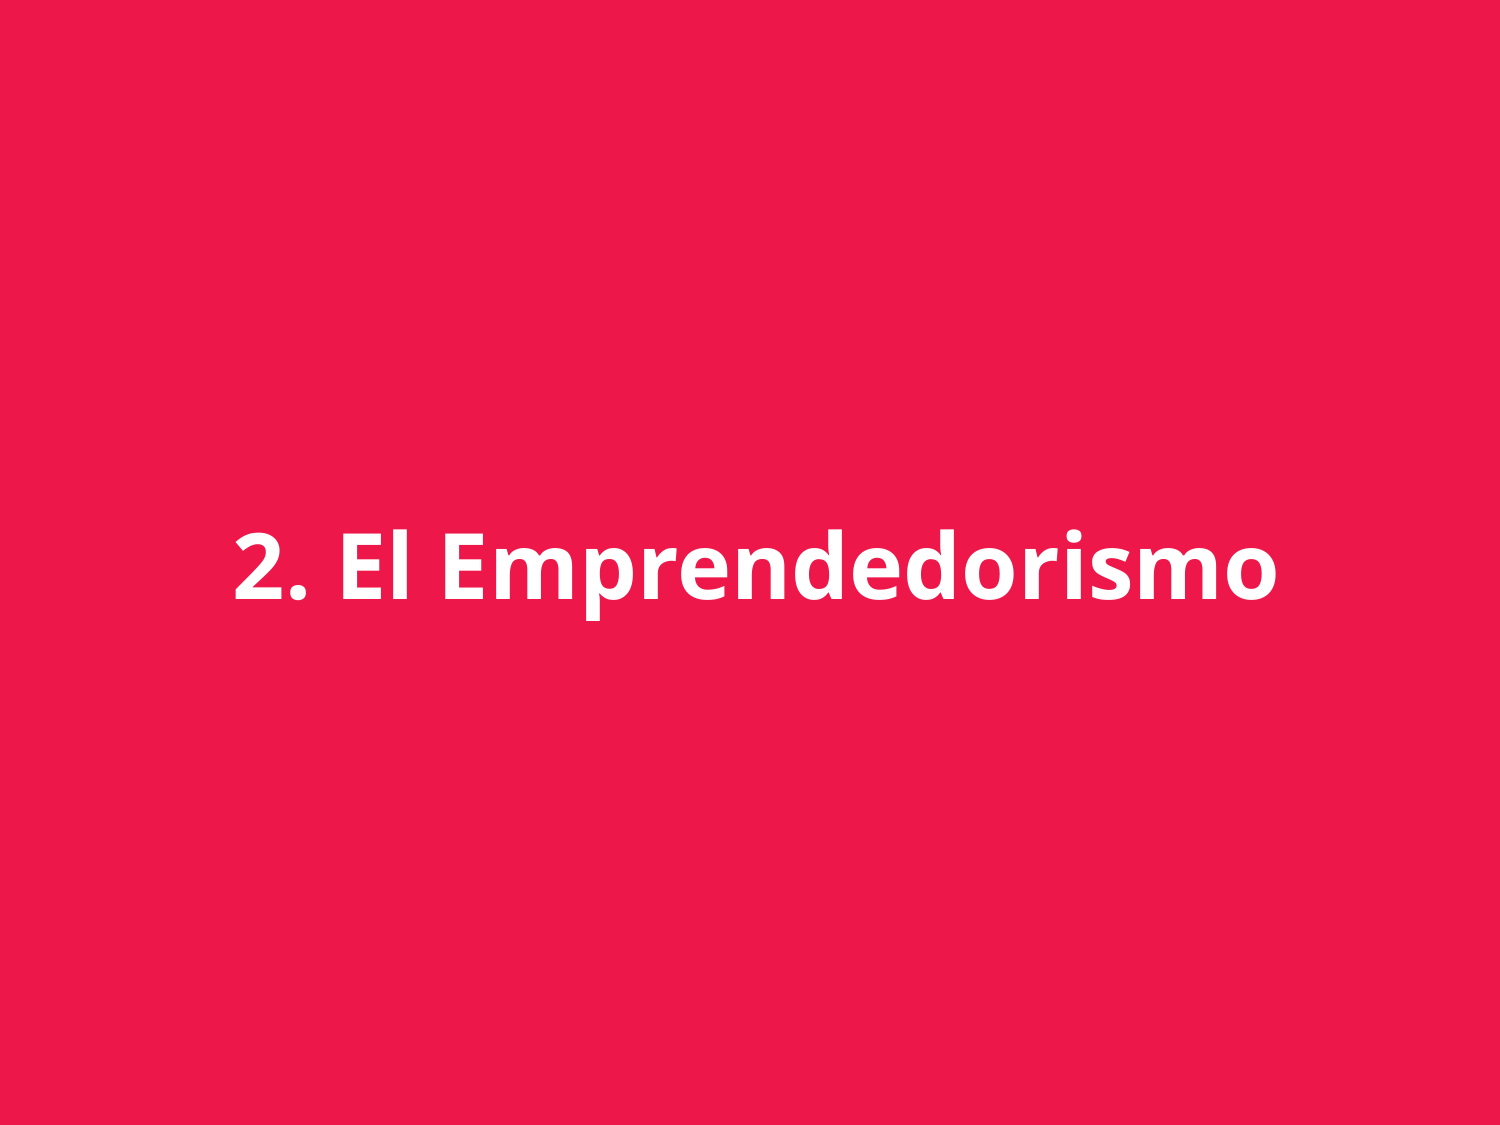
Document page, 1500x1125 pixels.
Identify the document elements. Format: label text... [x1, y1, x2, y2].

title 2. El Emprendedorismo [82, 468, 1433, 657]
